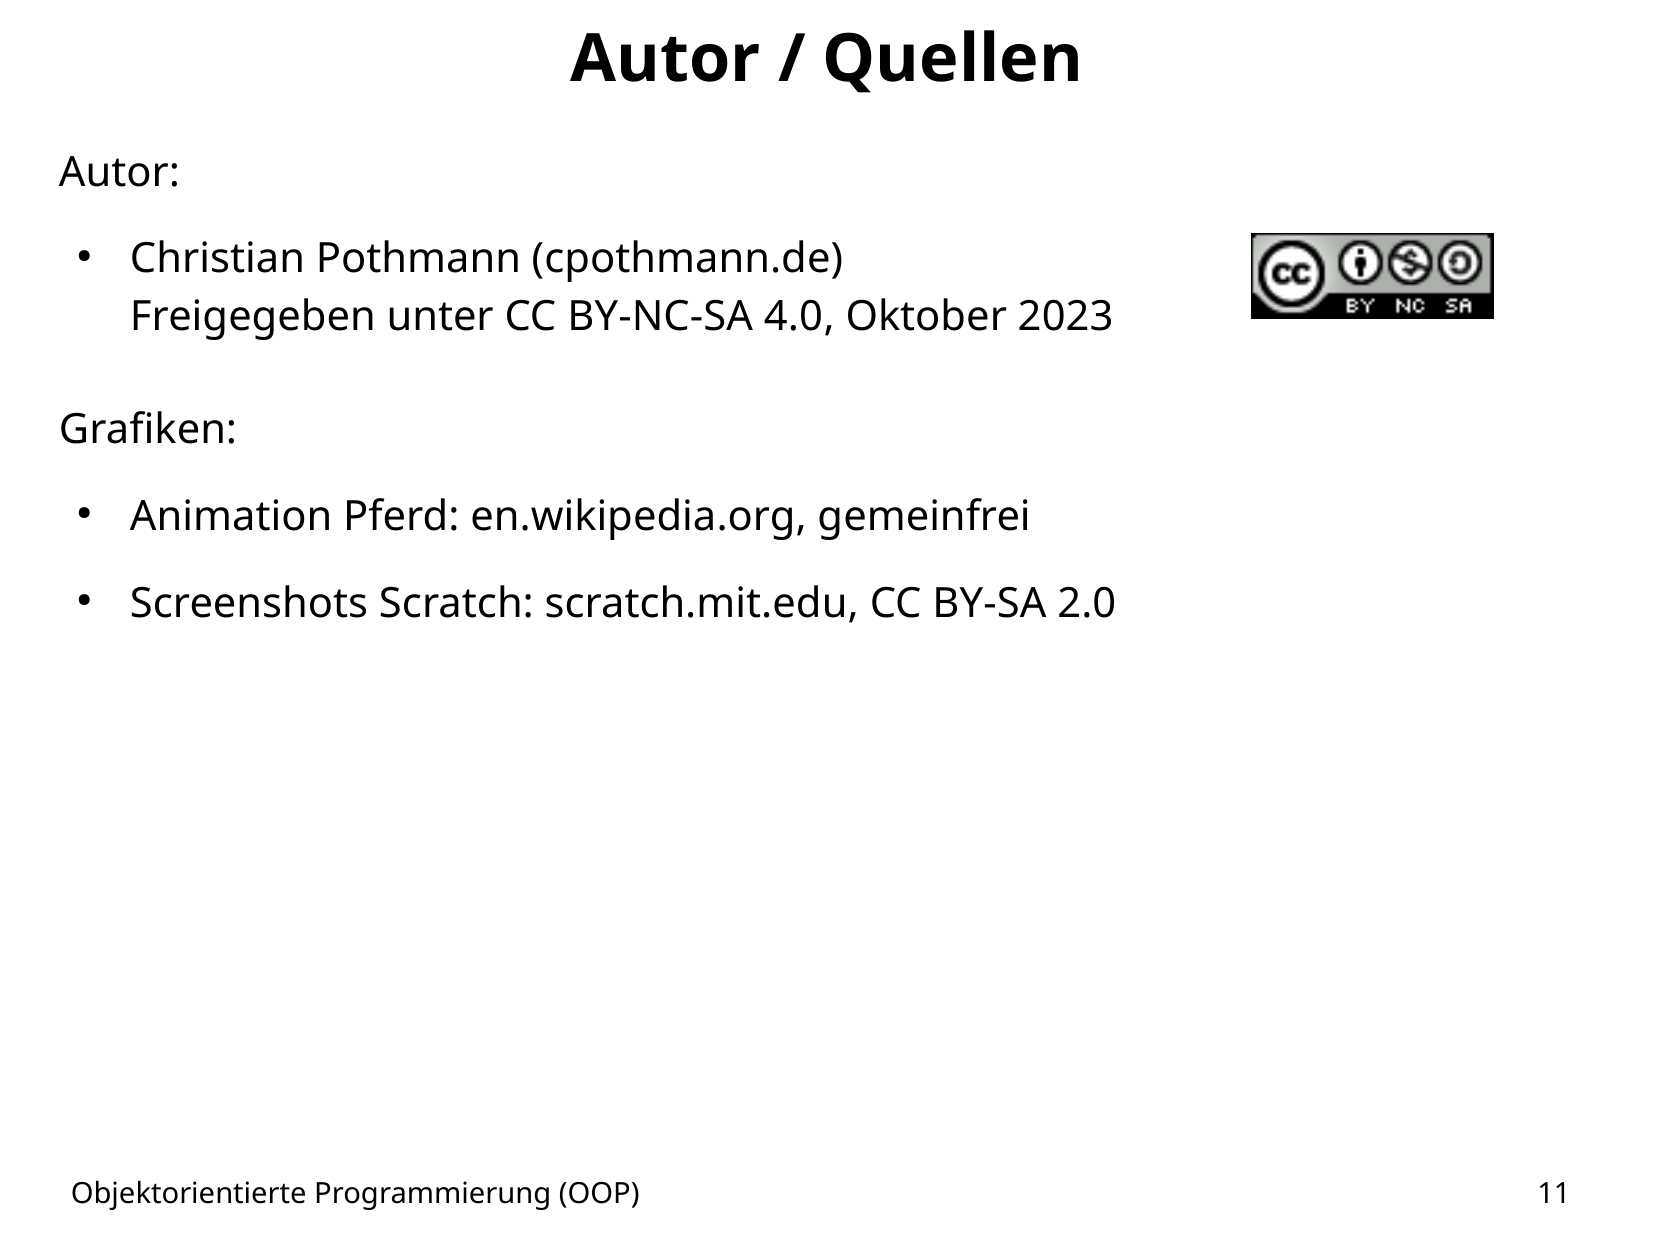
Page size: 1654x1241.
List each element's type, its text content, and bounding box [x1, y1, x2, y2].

picture [1251, 233, 1494, 319]
title Autor / Quellen [0, 5, 1654, 107]
list Autor: Christian Pothmann (cpothmann.de) Freigegeben unter CC BY-NC-SA 4.0, Oktober 2023 Grafiken: Animation Pferd: en.wikipedia.org, gemeinfrei Screenshots Scratch: scratch.mit.edu, CC BY-SA 2.0 [59, 141, 1583, 1146]
